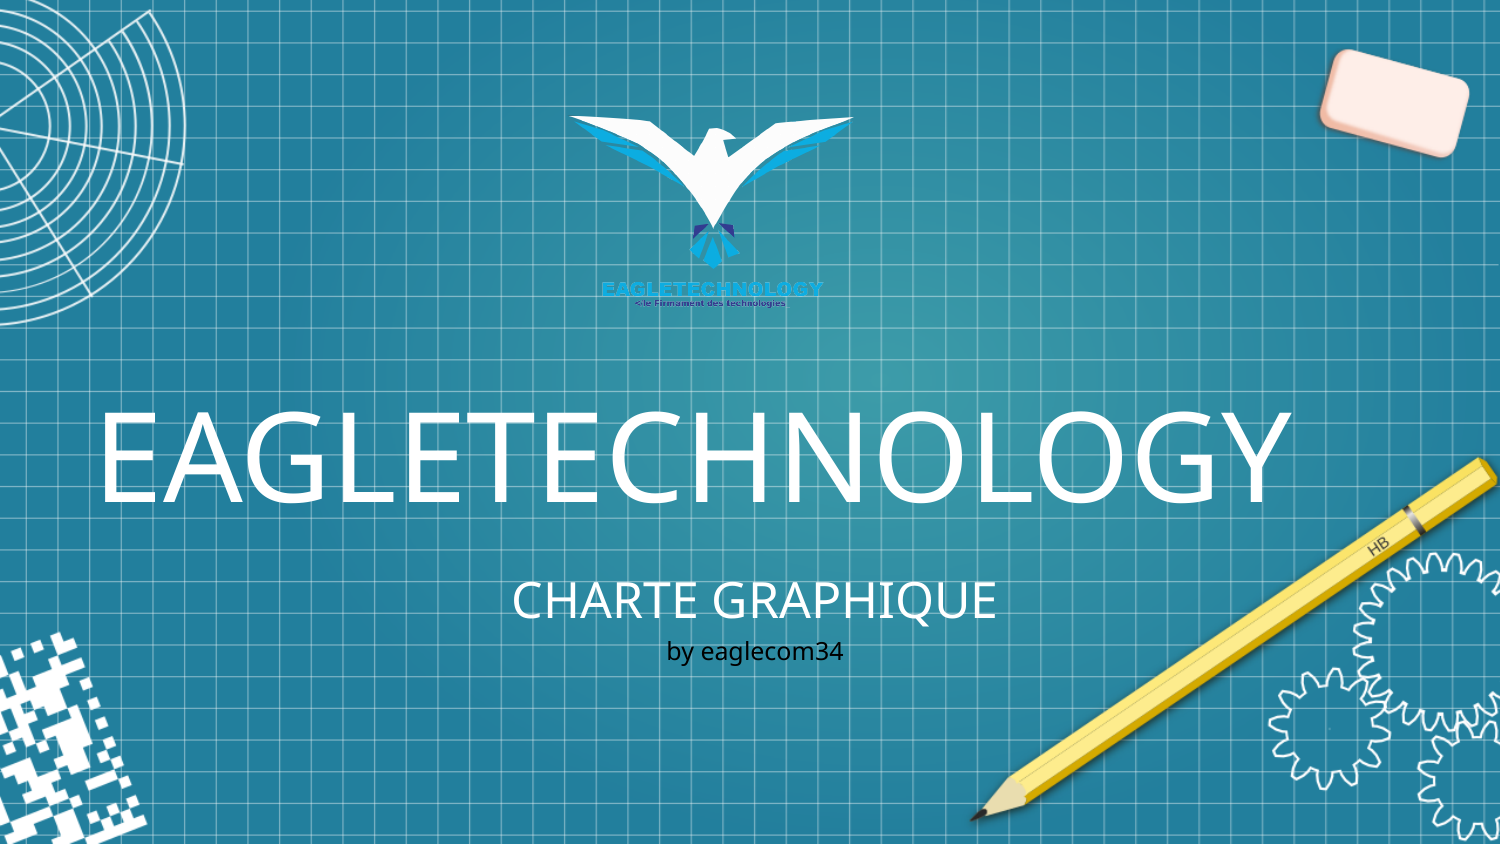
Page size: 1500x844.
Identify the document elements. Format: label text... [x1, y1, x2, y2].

subtitle EAGLETECHNOLOGY [29, 265, 1357, 643]
picture [0, 0, 1500, 844]
title CHARTE GRAPHIQUE by eaglecom34 [321, 643, 1190, 654]
